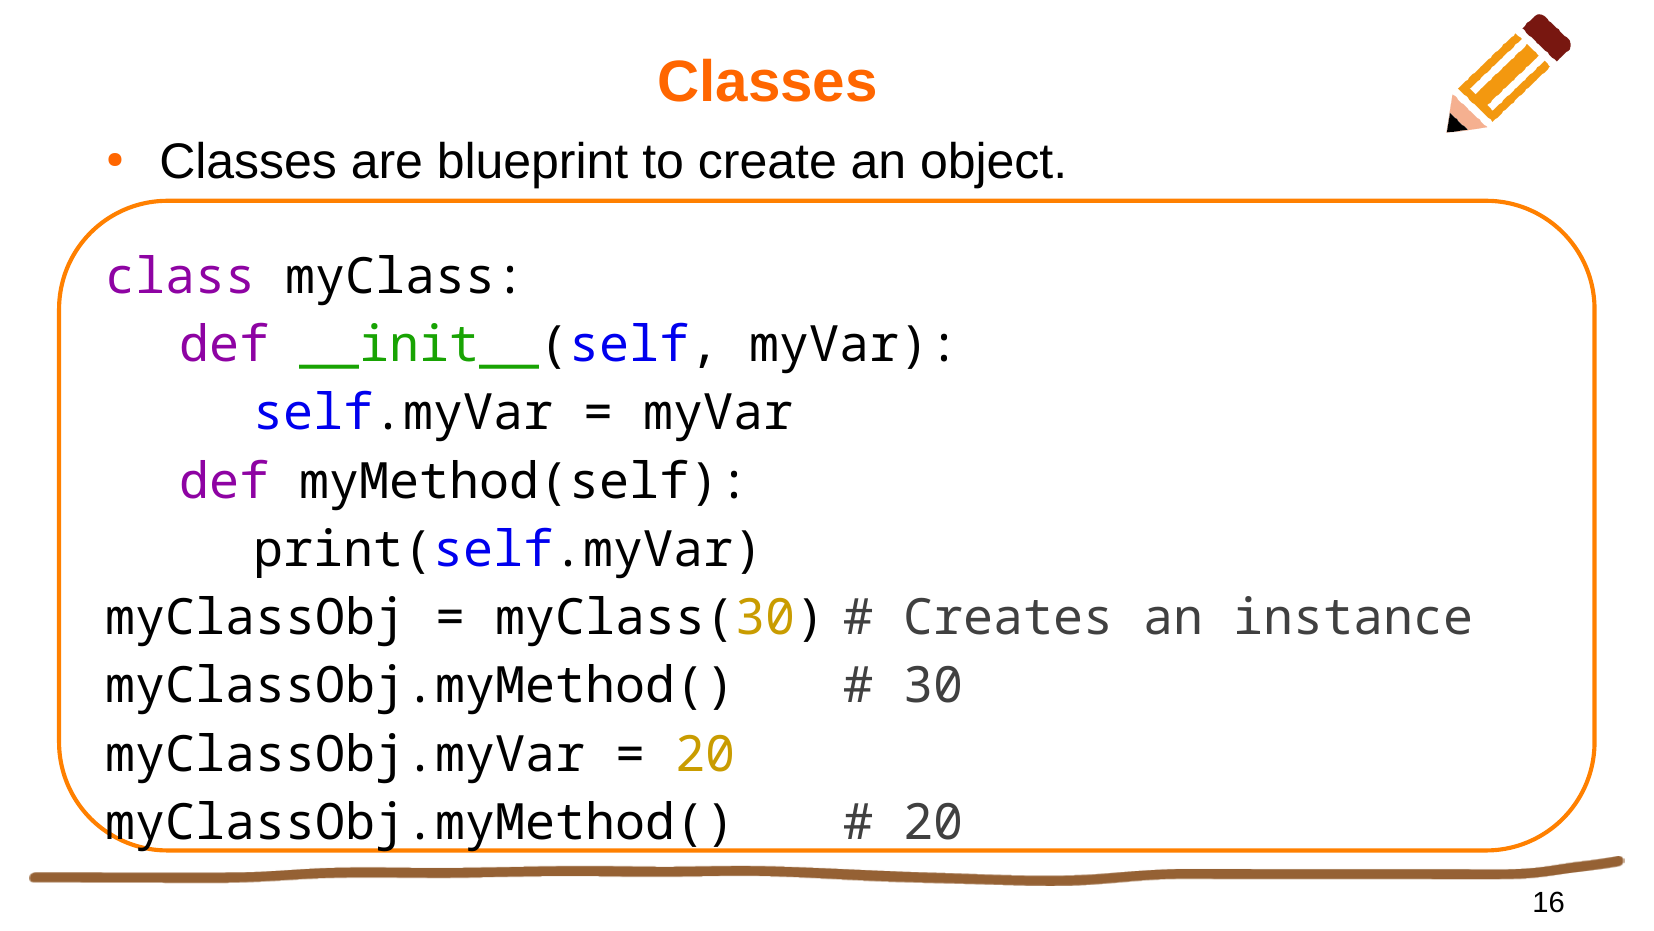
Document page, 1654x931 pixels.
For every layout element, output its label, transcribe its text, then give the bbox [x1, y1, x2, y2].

list Classes are blueprint to create an object. [88, 754, 1595, 857]
picture [29, 856, 1625, 886]
picture [1446, 14, 1571, 132]
list Classes are blueprint to create an object. [88, 132, 1595, 298]
title Classes [88, 29, 1447, 132]
text_box class myClass: def __init__(self, myVar): self.myVar = myVar def myMethod(self): print(self.myVar) myClassObj = myClass(30) # Creates an instance myClassObj.myMethod() # 30 myClassObj.myVar = 20 myClassObj.myMethod() # 20 [59, 200, 1595, 851]
